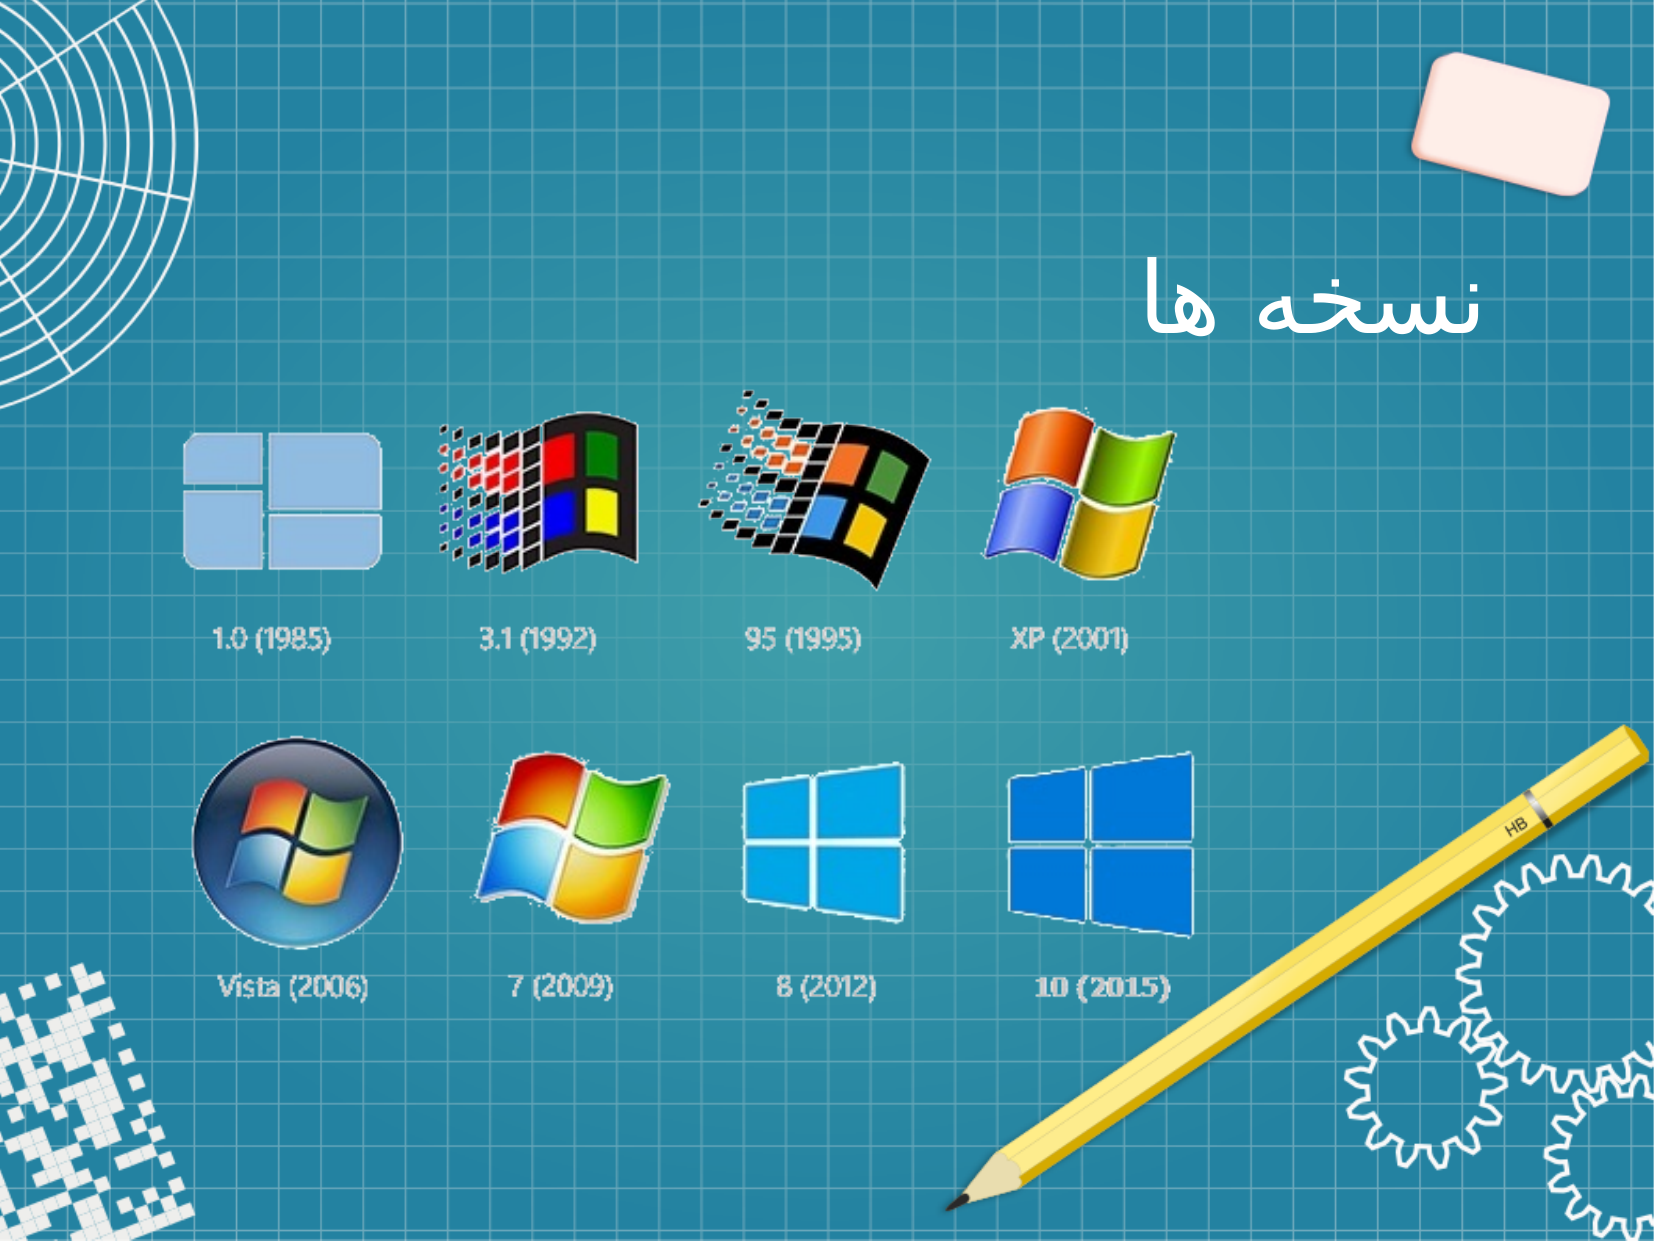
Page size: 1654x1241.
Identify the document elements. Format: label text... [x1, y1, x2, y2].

picture [0, 0, 1654, 1241]
title نسخه ها [525, 192, 1489, 406]
